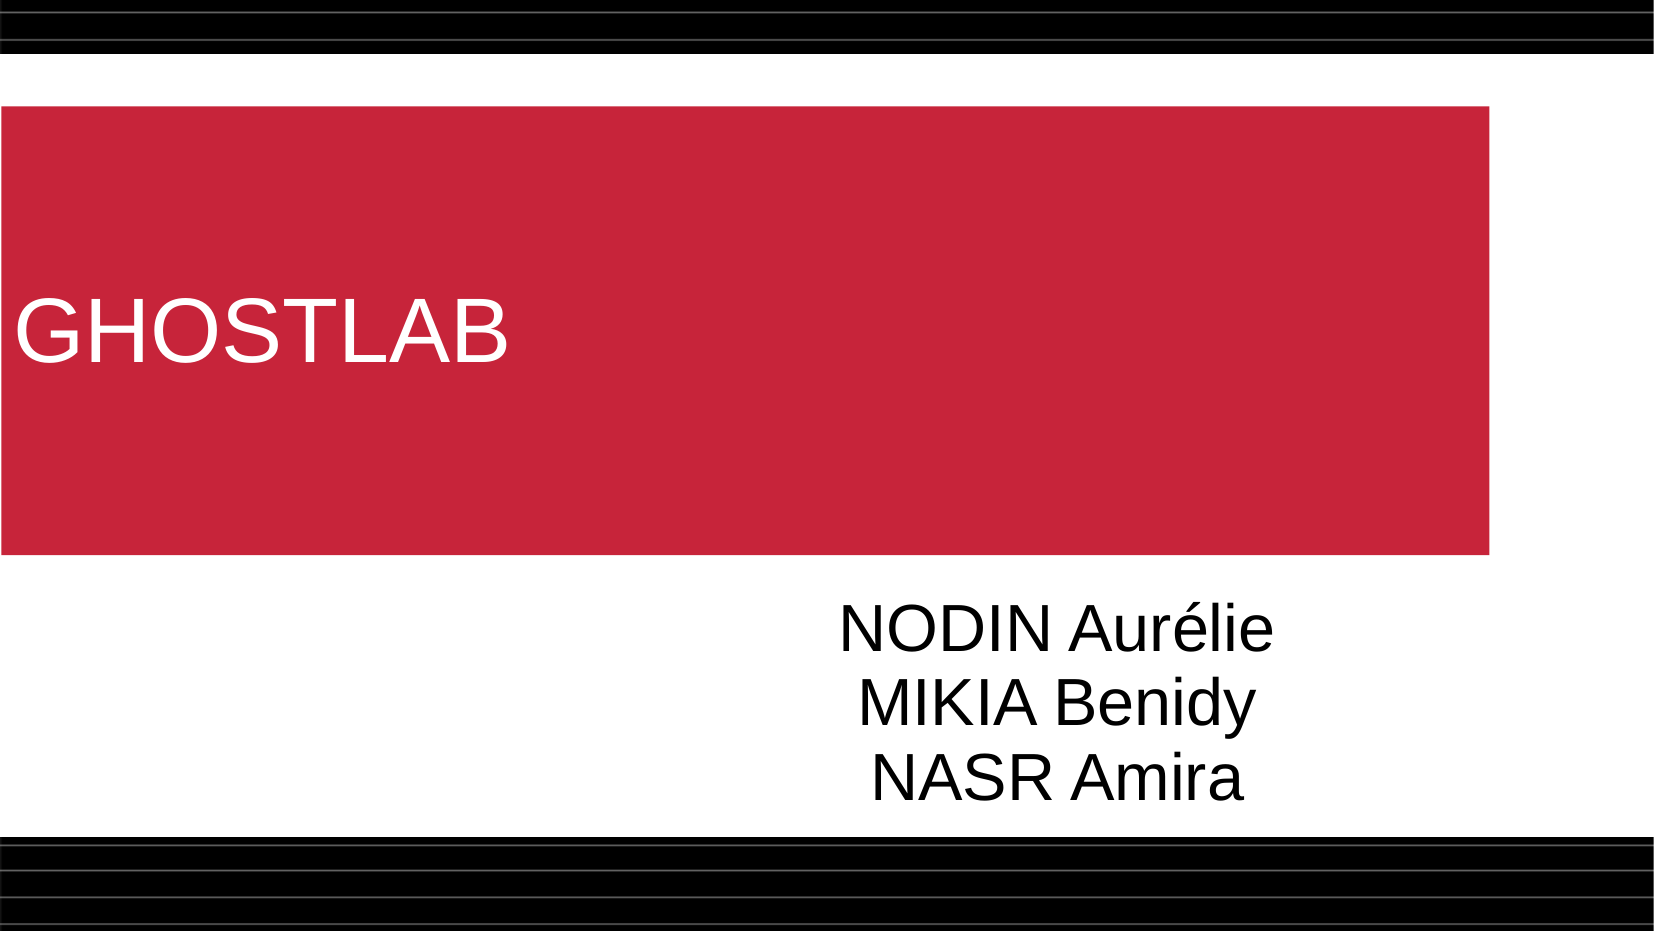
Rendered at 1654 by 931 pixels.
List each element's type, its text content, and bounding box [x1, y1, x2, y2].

subtitle NODIN Aurélie MIKIA Benidy NASR Amira [625, 590, 1489, 815]
picture [0, 837, 1654, 931]
picture [0, 0, 1654, 54]
title GHOSTLAB [1, 106, 1490, 556]
